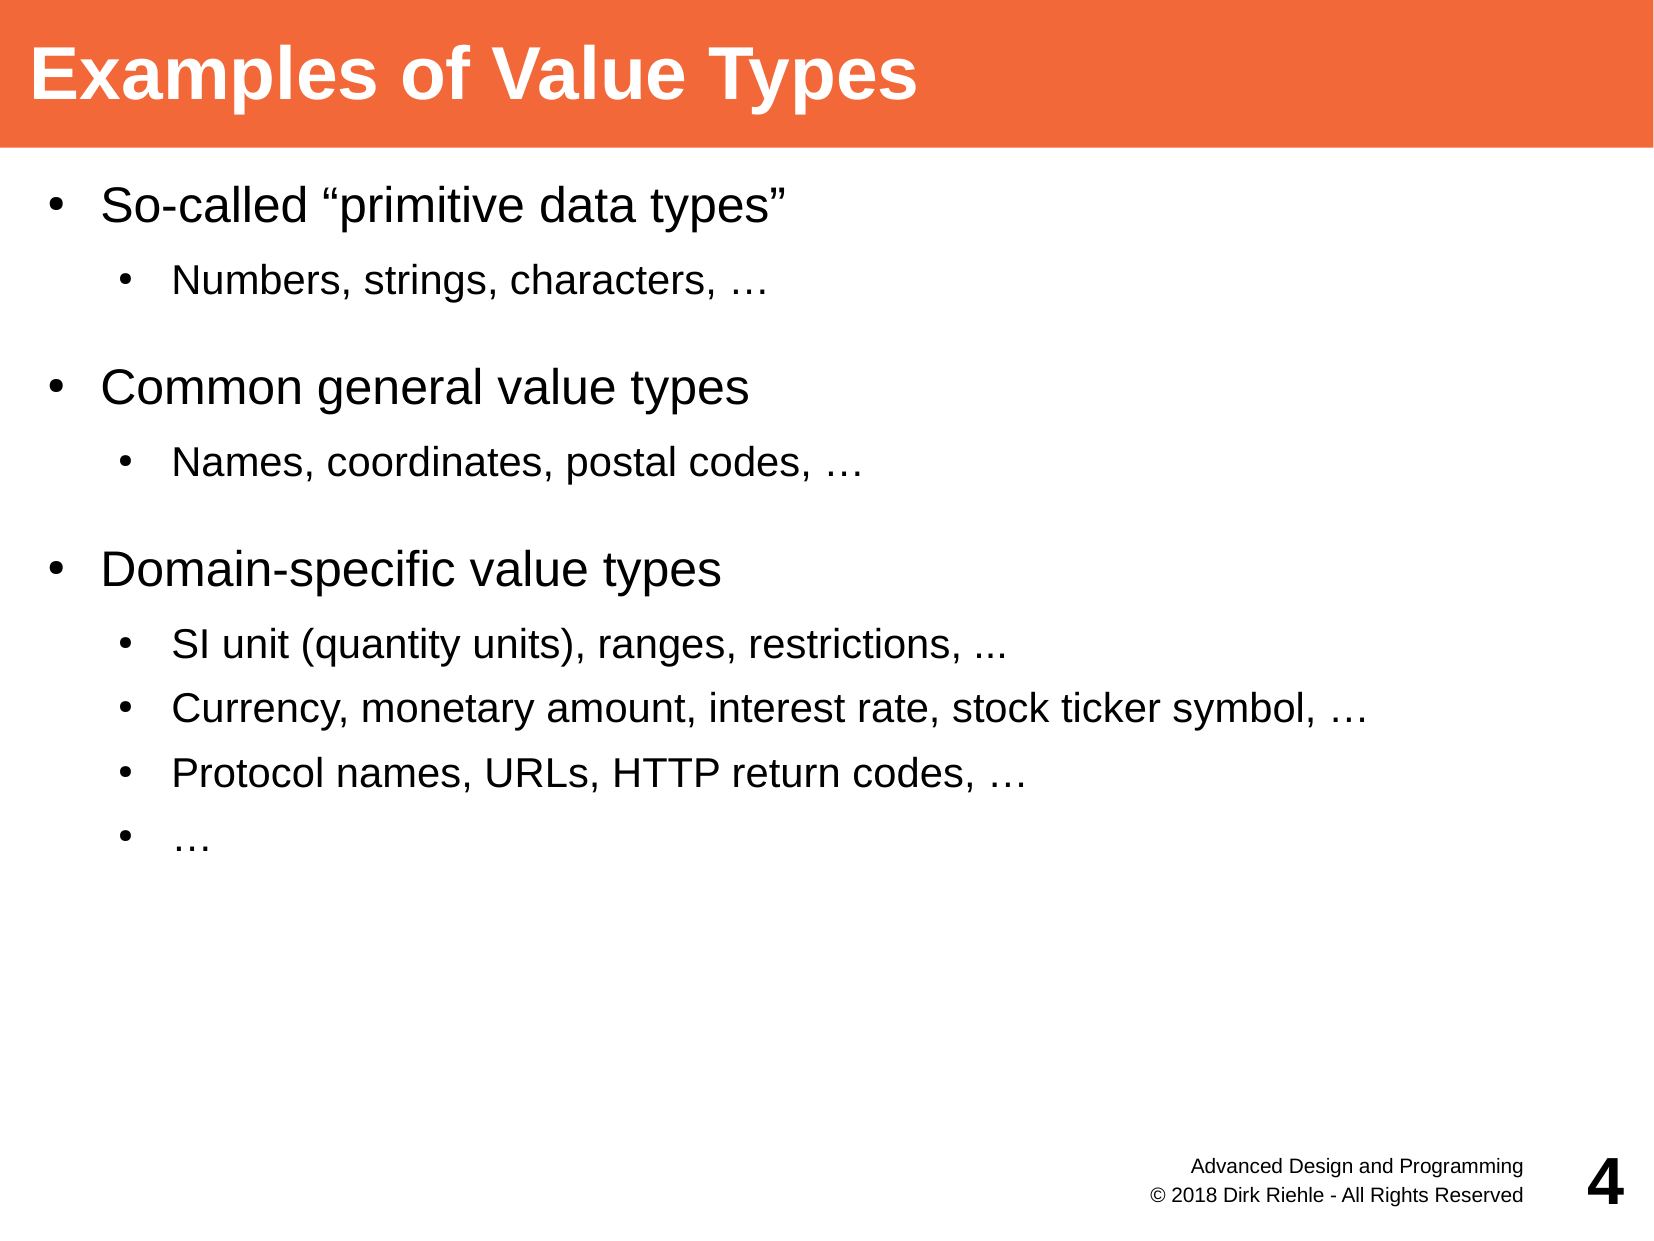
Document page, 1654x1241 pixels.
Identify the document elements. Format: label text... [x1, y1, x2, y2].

list So-called “primitive data types” Numbers, strings, characters, … Common general value types Names, coordinates, postal codes, … Domain-specific value types SI unit (quantity units), ranges, restrictions, ... Currency, monetary amount, interest rate, stock ticker symbol, … Protocol names, URLs, HTTP return codes, … … [29, 177, 1625, 1063]
title Examples of Value Types [0, 0, 1654, 148]
